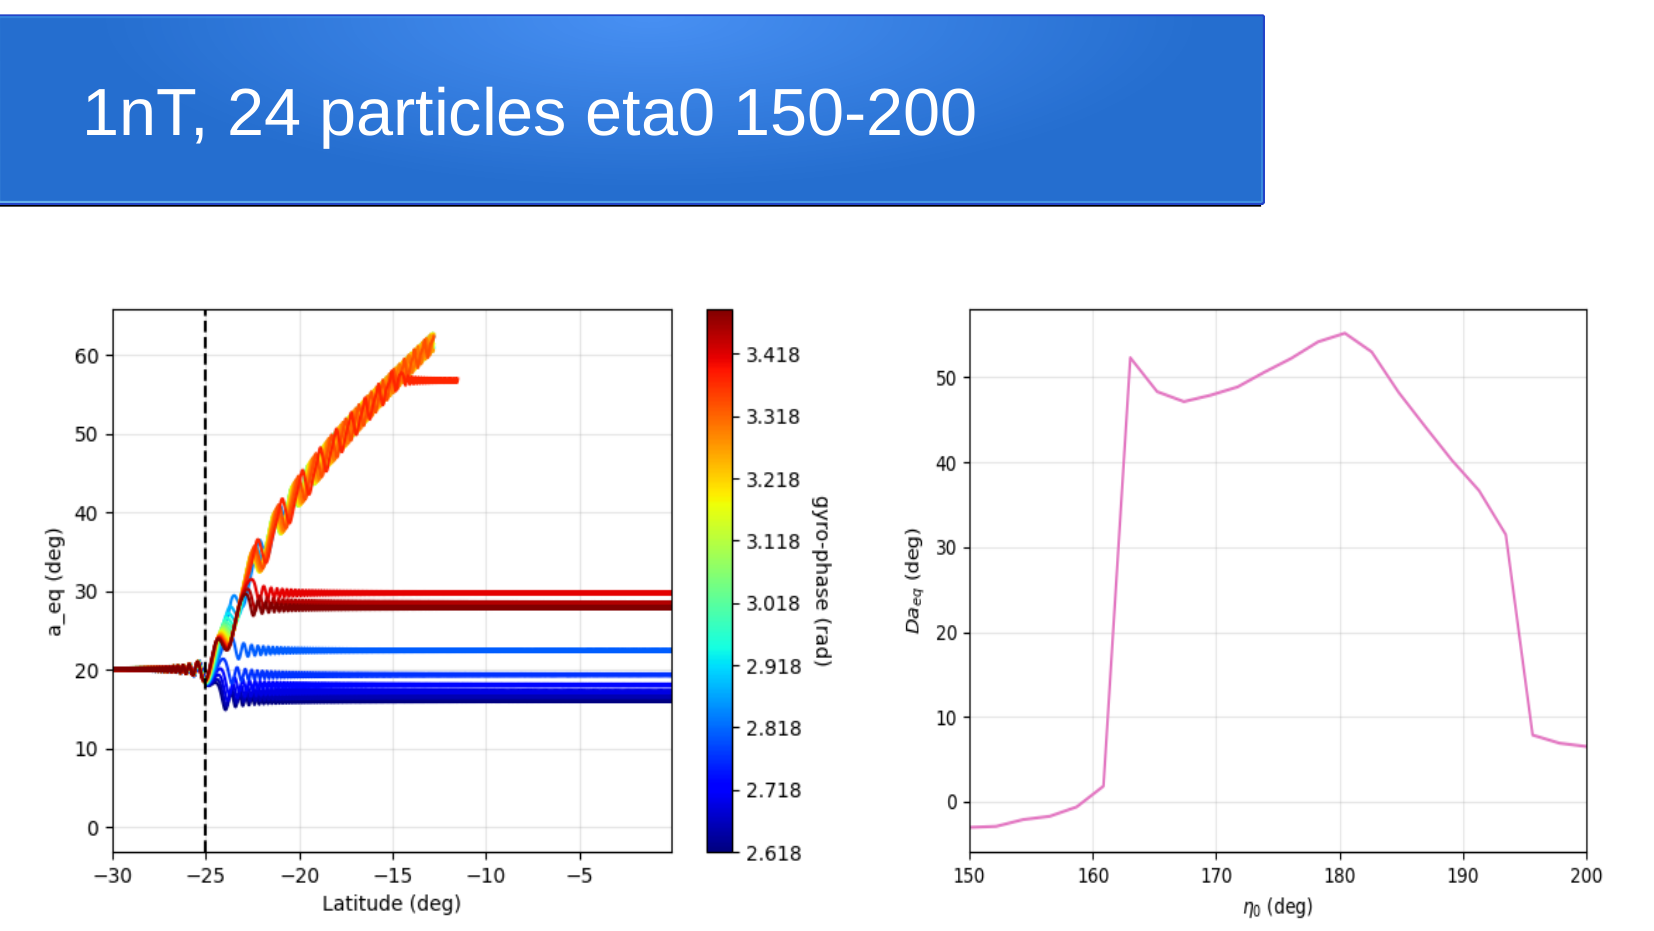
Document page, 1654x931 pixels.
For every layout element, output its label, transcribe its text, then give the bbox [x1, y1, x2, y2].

picture [0, 224, 1654, 930]
title 1nT, 24 particles eta0 150-200 [82, 35, 1235, 189]
